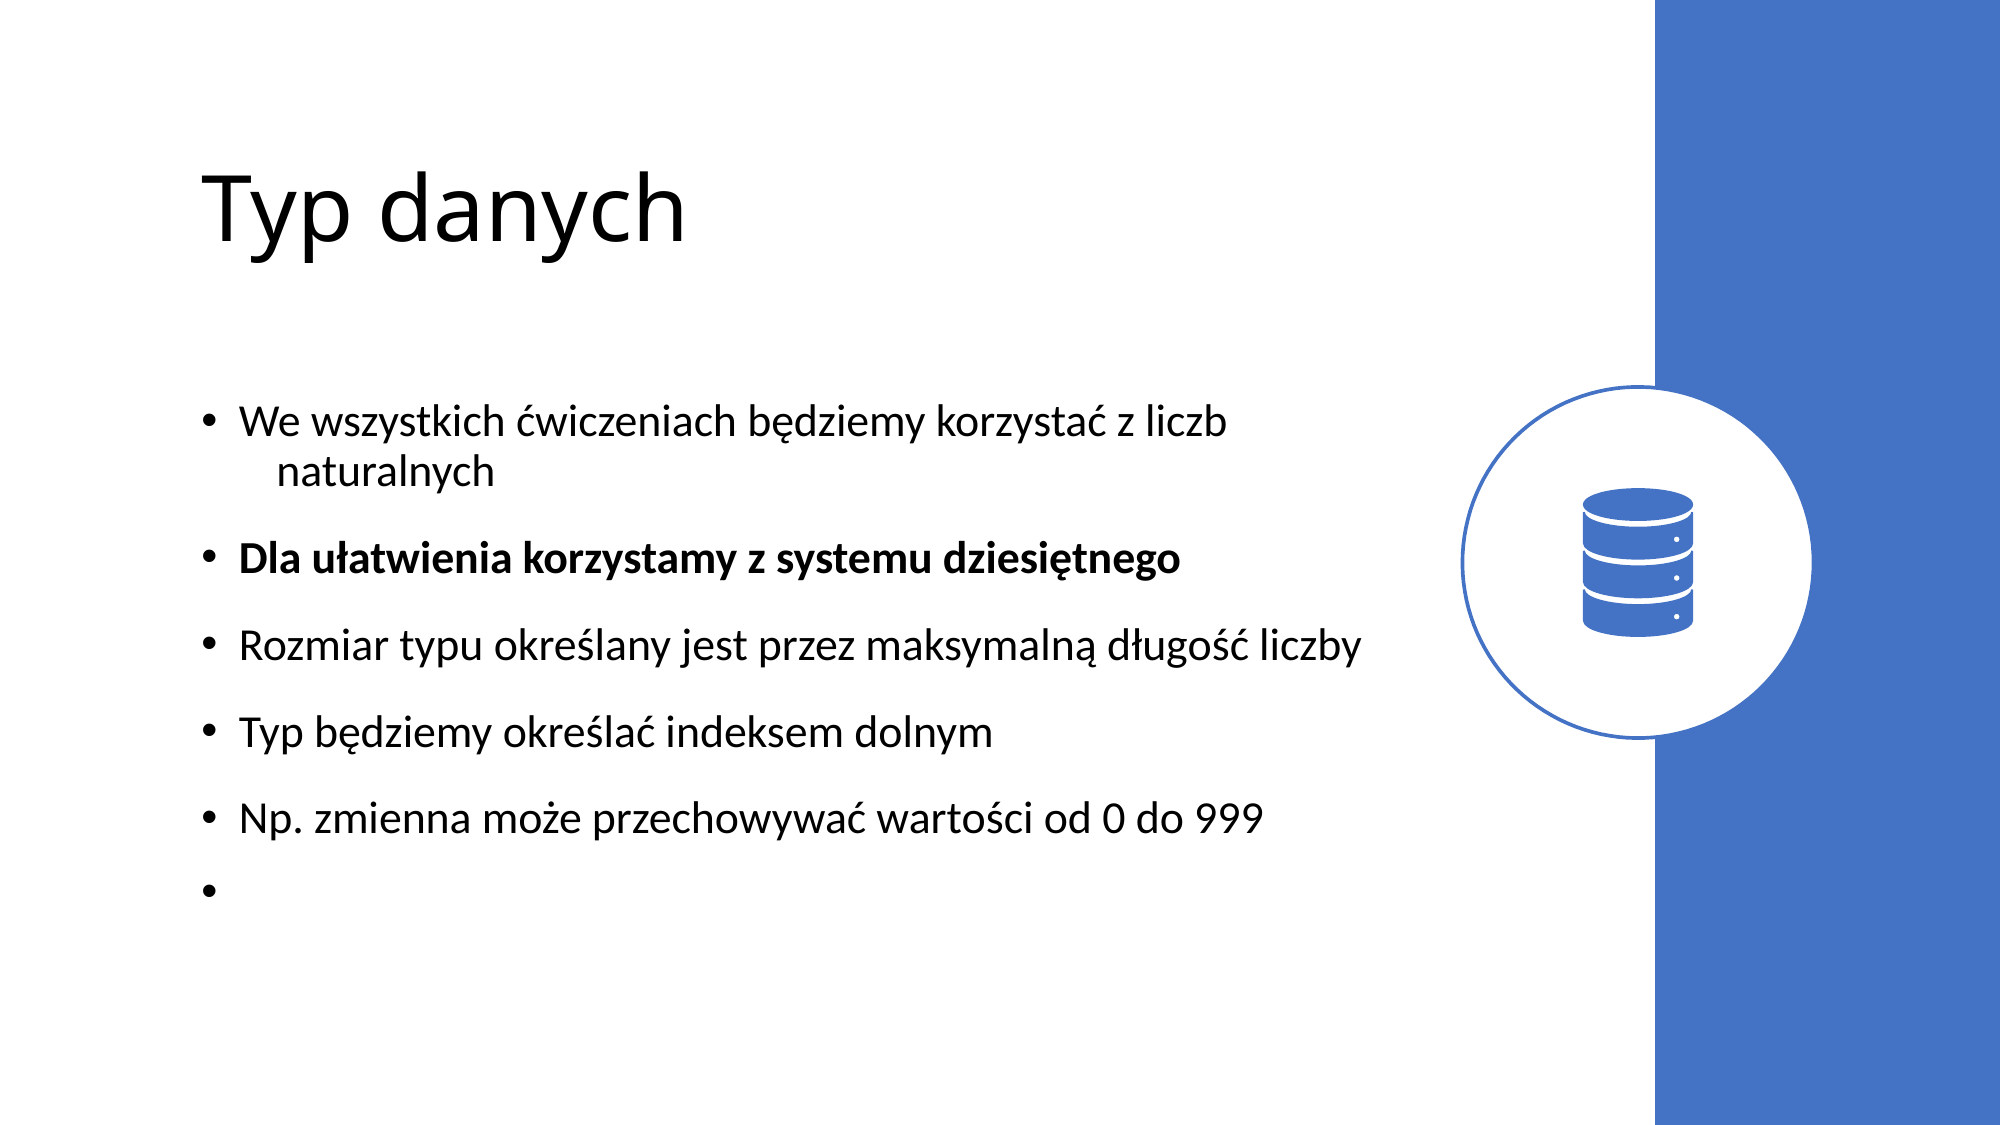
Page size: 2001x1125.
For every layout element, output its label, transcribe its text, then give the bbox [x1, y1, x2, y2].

picture [1544, 468, 1732, 657]
text_box [1462, 0, 2000, 1125]
title Typ danych [186, 102, 1413, 321]
list We wszystkich ćwiczeniach będziemy korzystać z liczb naturalnych Dla ułatwienia korzystamy z systemu dziesiętnego Rozmiar typu określany jest przez maksymalną długość liczby Typ będziemy określać indeksem dolnym Np. zmienna może przechowywać wartości od 0 do 999 [186, 373, 1413, 940]
